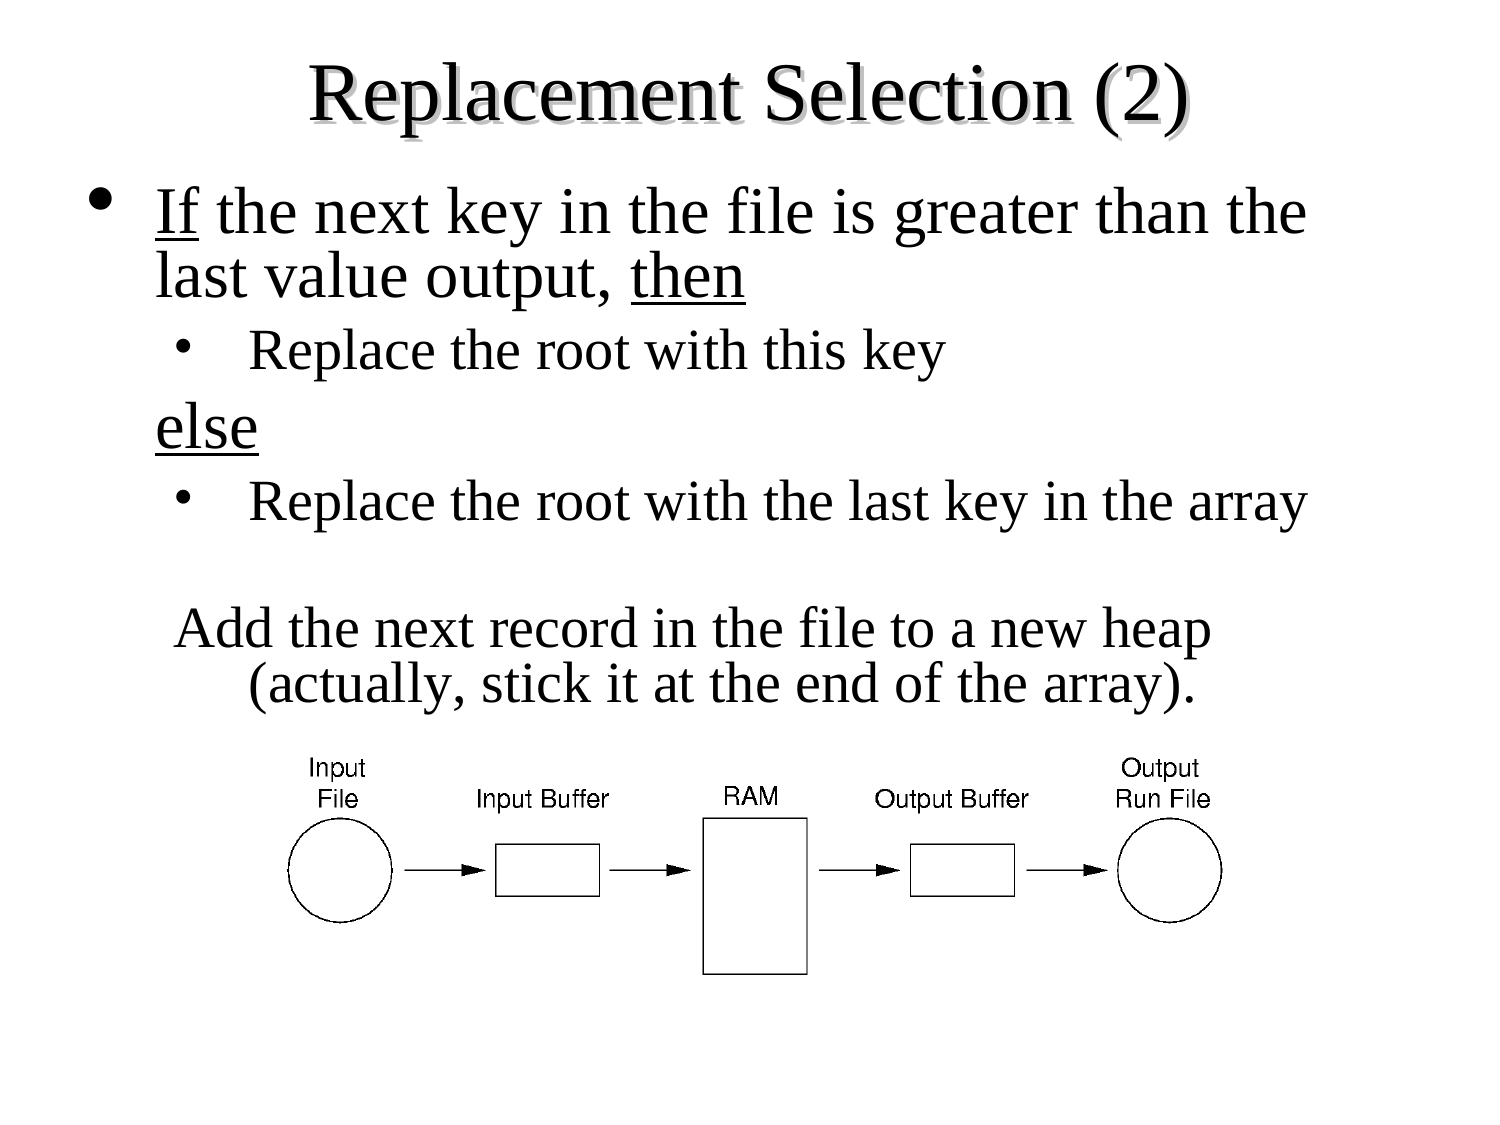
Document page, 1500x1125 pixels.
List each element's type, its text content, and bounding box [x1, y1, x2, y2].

picture [262, 742, 1245, 1000]
list If the next key in the file is greater than the last value output, then Replace the root with this key else Replace the root with the last key in the array Add the next record in the file to a new heap (actually, stick it at the end of the array). [74, 174, 1425, 763]
title Replacement Selection (2) [74, 24, 1425, 150]
